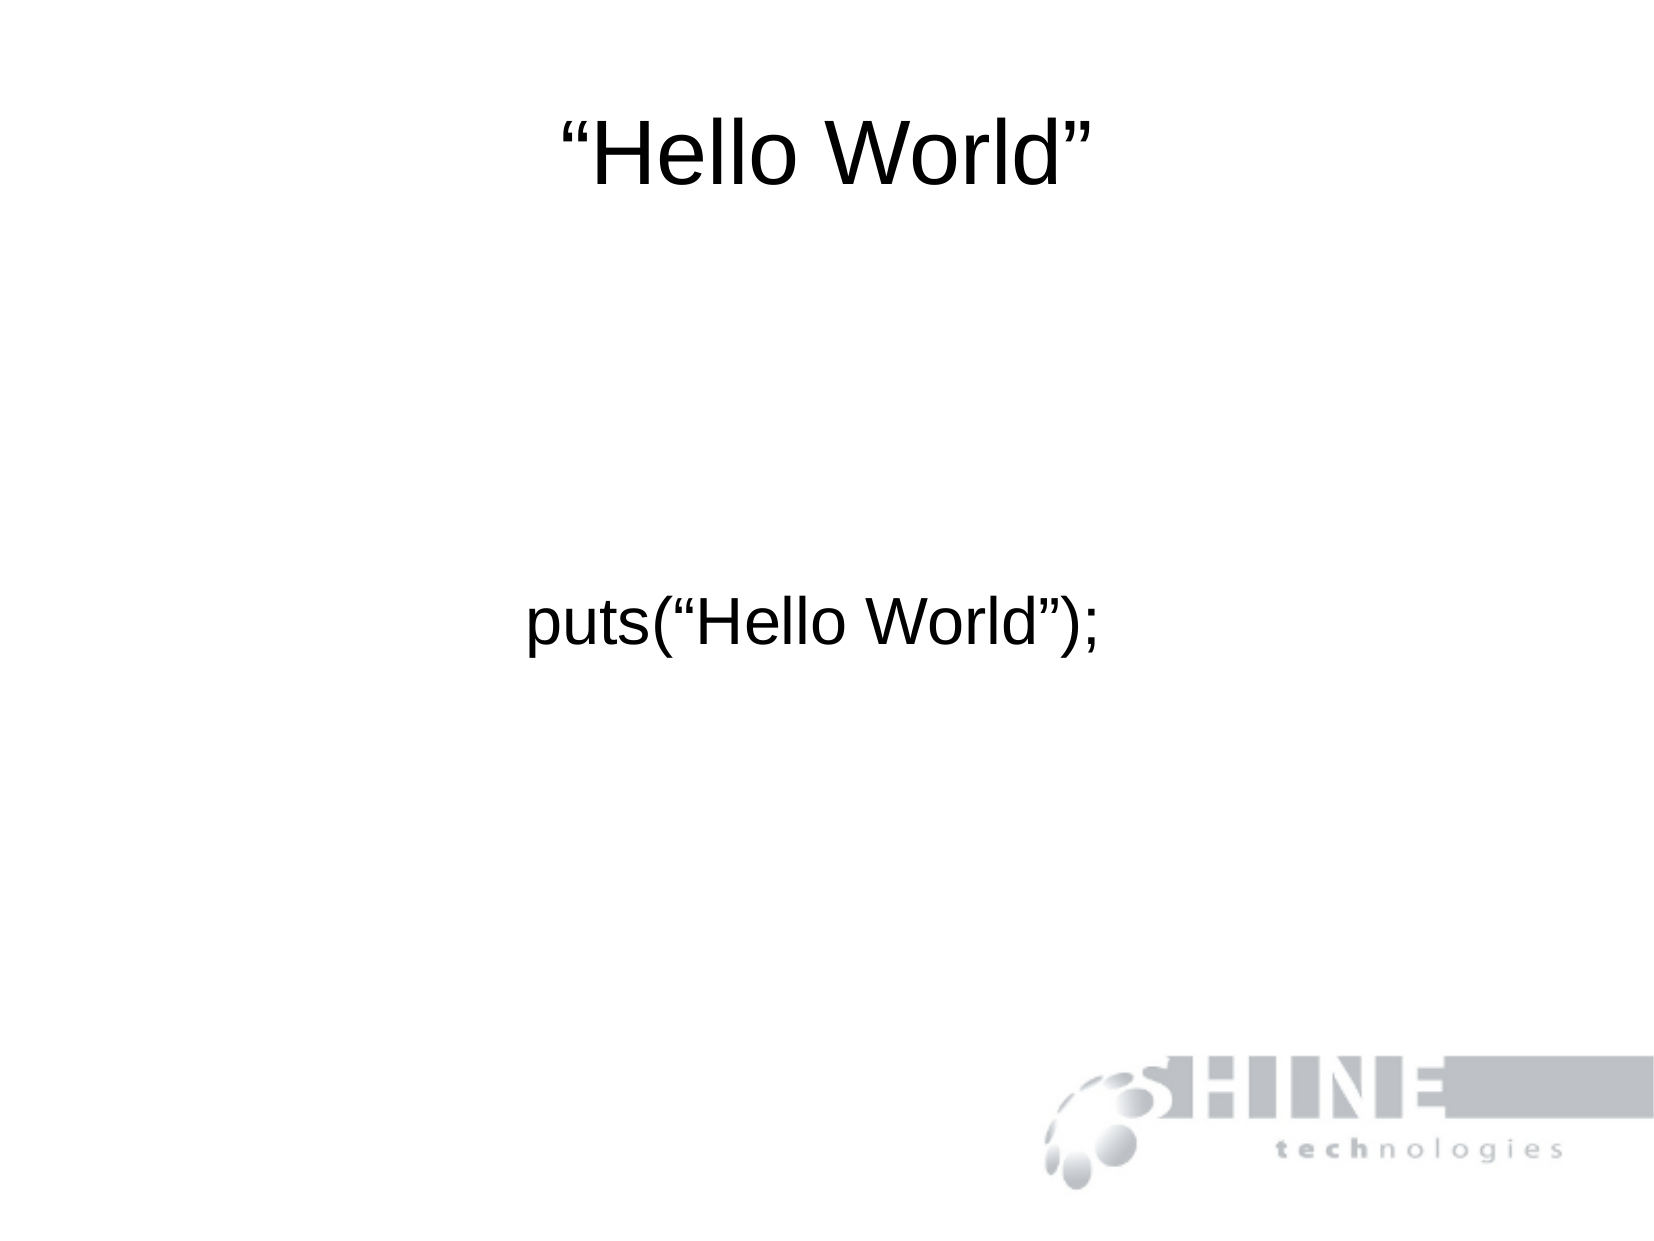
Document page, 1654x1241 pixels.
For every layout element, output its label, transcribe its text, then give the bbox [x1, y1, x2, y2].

picture [0, 0, 1654, 1241]
title “Hello World” [82, 49, 1571, 257]
subtitle puts(“Hello World”); [525, 445, 1123, 798]
